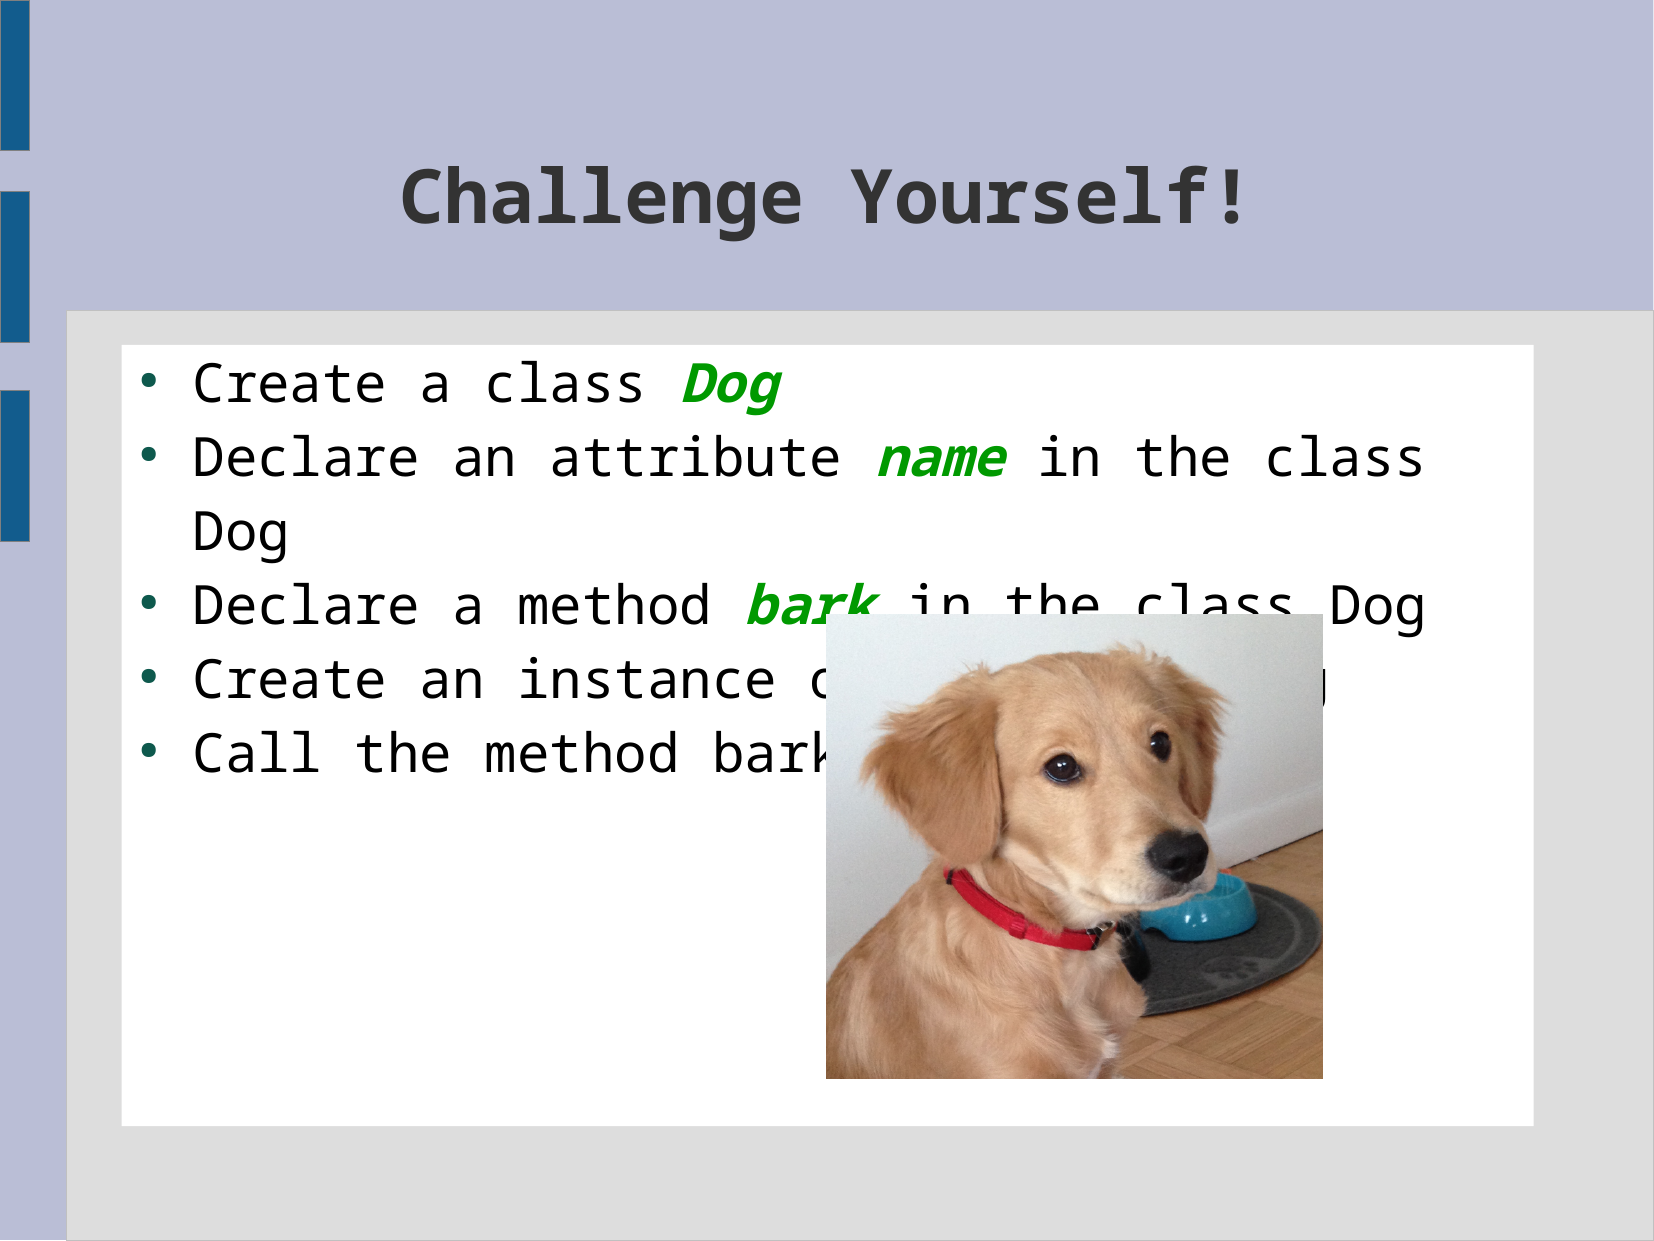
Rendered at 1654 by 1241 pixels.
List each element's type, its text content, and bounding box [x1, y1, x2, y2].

list Create a class Dog Declare an attribute name in the class Dog Declare a method bark in the class Dog Create an instance of the class Dog Call the method bark [121, 344, 1534, 1127]
title Challenge Yourself! [121, 91, 1534, 299]
picture [826, 614, 1323, 1079]
